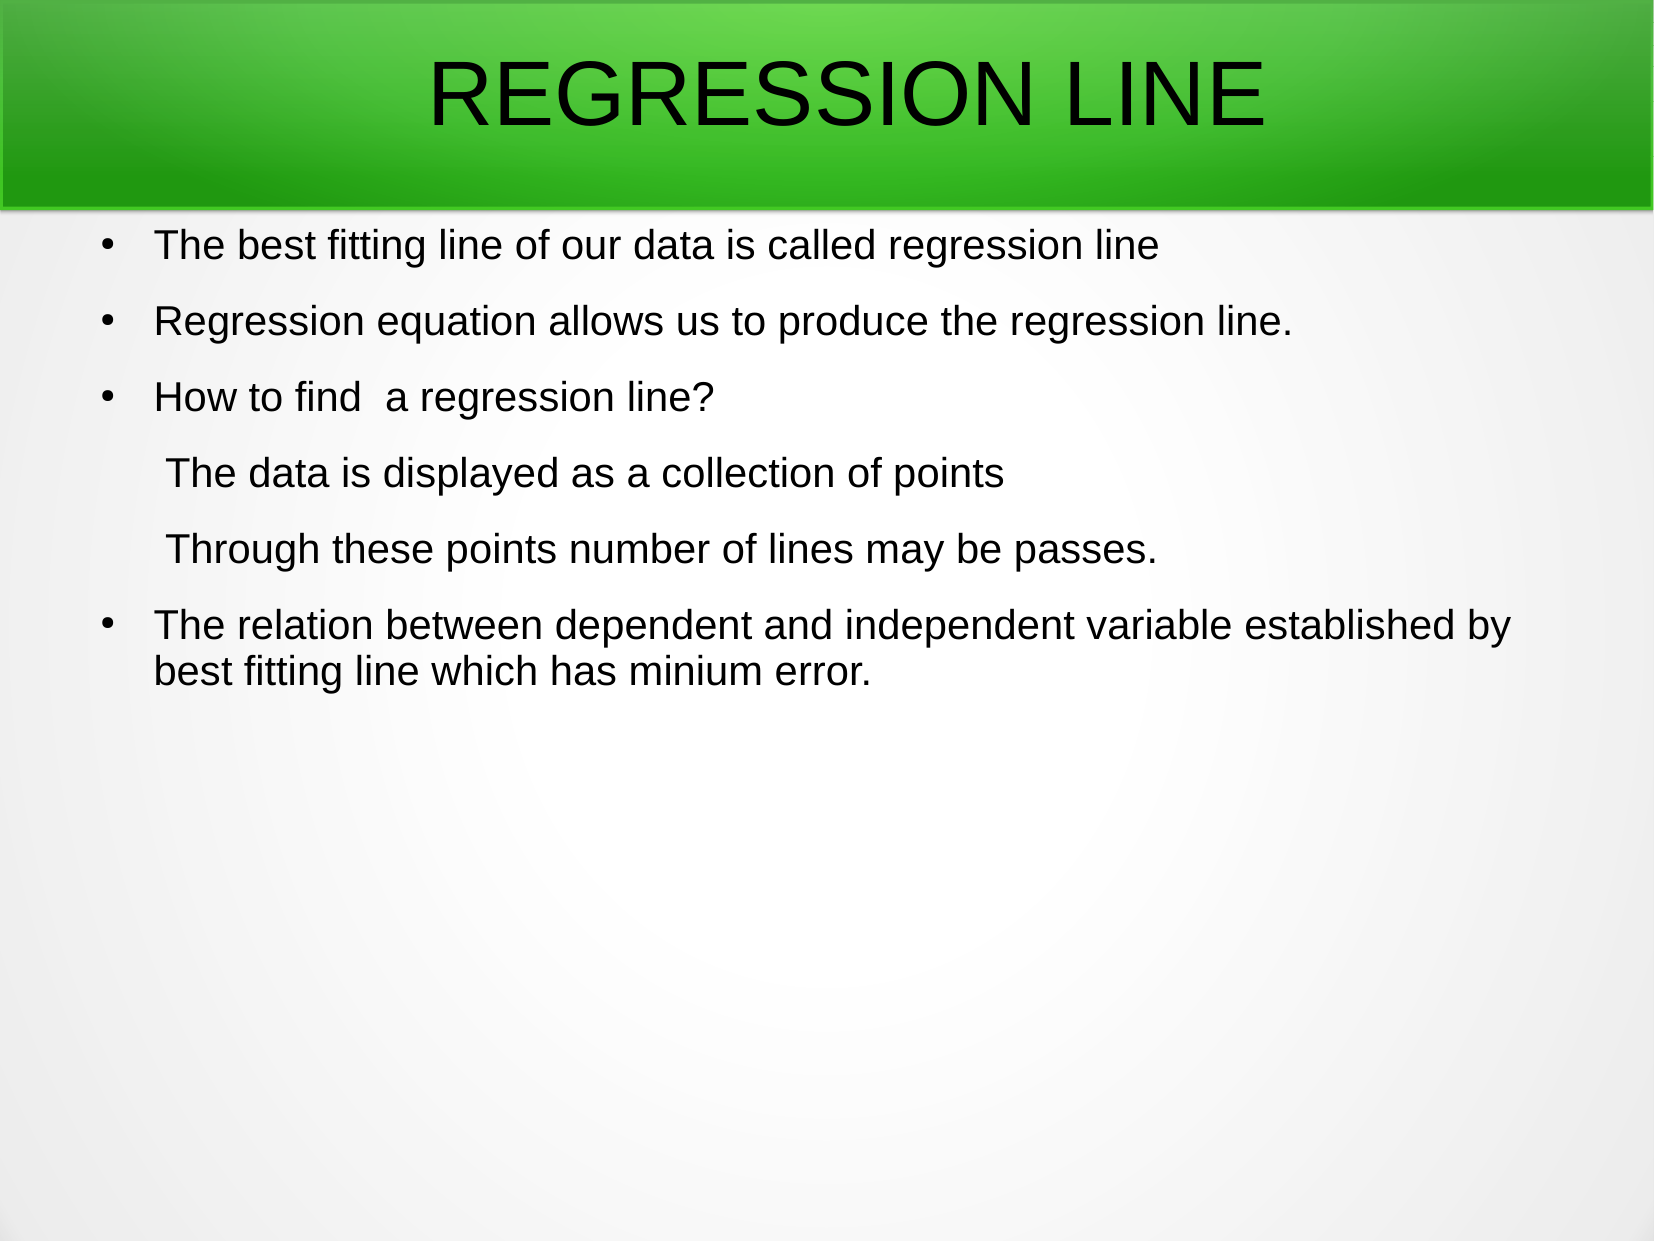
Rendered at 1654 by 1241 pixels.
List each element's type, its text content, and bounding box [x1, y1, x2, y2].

title REGRESSION LINE [78, 42, 1567, 248]
list The best fitting line of our data is called regression line Regression equation allows us to produce the regression line. How to find a regression line? The data is displayed as a collection of points Through these points number of lines may be passes. The relation between dependent and independent variable established by best fitting line which has minium error. [82, 221, 1571, 1241]
